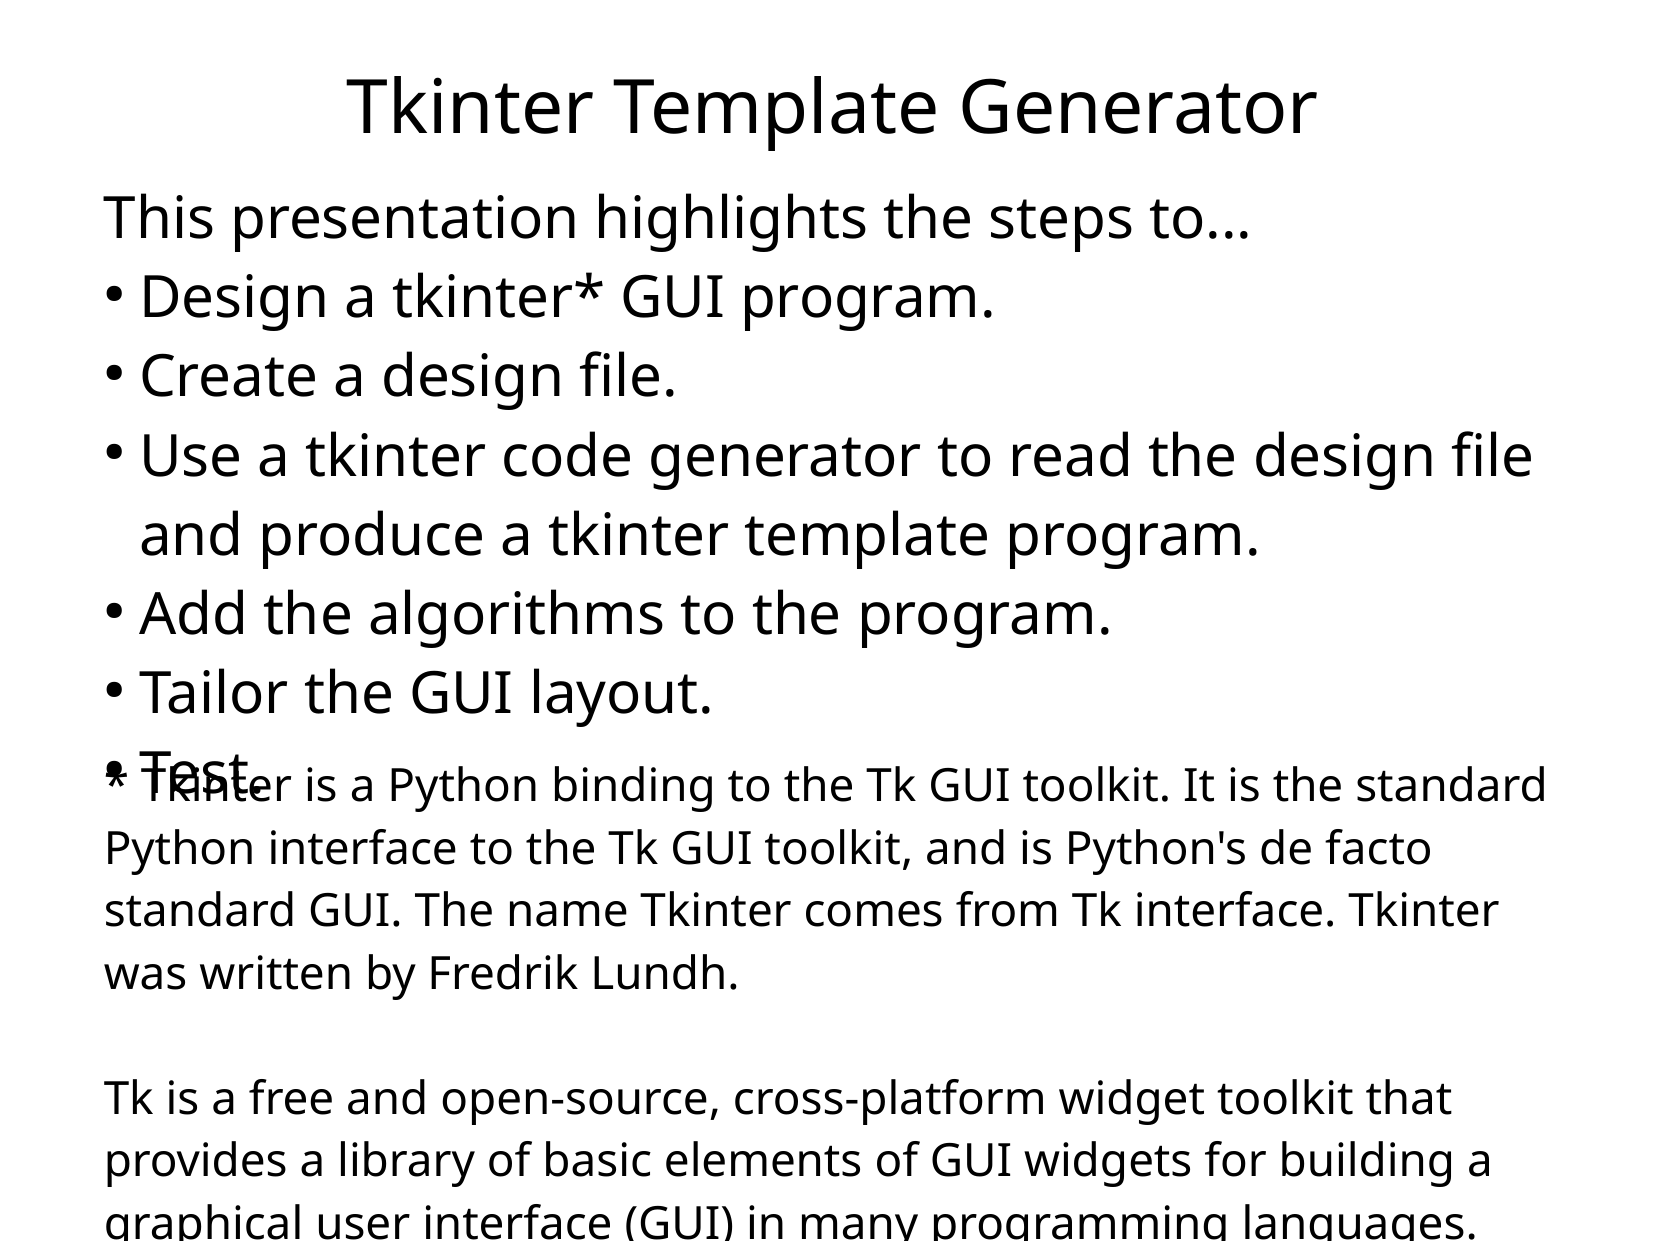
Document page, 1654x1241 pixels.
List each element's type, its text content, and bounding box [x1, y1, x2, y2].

title Tkinter Template Generator [88, 39, 1578, 169]
text_box * Tkinter is a Python binding to the Tk GUI toolkit. It is the standard Python interface to the Tk GUI toolkit, and is Python's de facto standard GUI. The name Tkinter comes from Tk interface. Tkinter was written by Fredrik Lundh. Tk is a free and open-source, cross-platform widget toolkit that provides a library of basic elements of GUI widgets for building a graphical user interface (GUI) in many programming languages. https://en.wikipedia.org/wiki/Tkinter [88, 745, 1566, 1143]
text_box This presentation highlights the steps to... Design a tkinter* GUI program. Create a design file. Use a tkinter code generator to read the design file and produce a tkinter template program. Add the algorithms to the program. Tailor the GUI layout. Test. [88, 168, 1576, 679]
